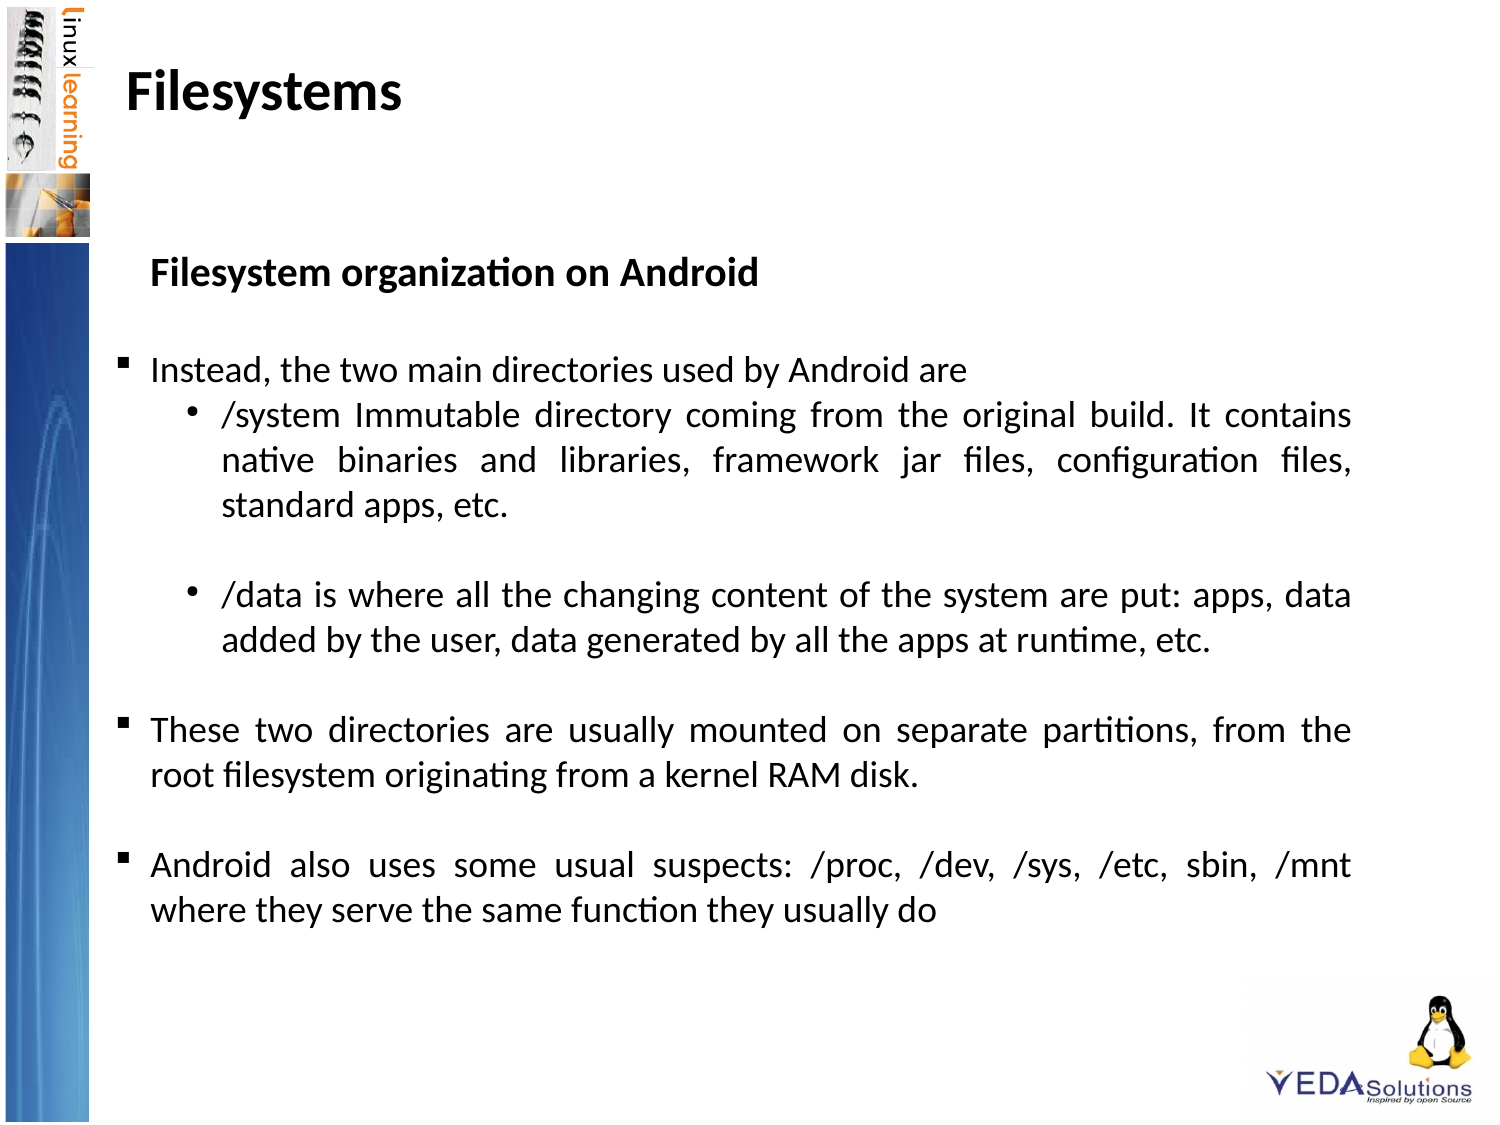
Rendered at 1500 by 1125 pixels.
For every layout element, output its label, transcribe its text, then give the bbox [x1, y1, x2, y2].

text_box Filesystems [112, 45, 1425, 197]
text_box Filesystem organization on Android Instead, the two main directories used by Android are /system Immutable directory coming from the original build. It contains native binaries and libraries, framework jar files, configuration files, standard apps, etc. /data is where all the changing content of the system are put: apps, data added by the user, data generated by all the apps at runtime, etc. These two directories are usually mounted on separate partitions, from the root filesystem originating from a kernel RAM disk. Android also uses some usual suspects: /proc, /dev, /sys, /etc, sbin, /mnt where they serve the same function they usually do [100, 237, 1369, 1046]
picture [1245, 977, 1500, 1125]
picture [5, 243, 89, 1122]
picture [5, 0, 97, 237]
